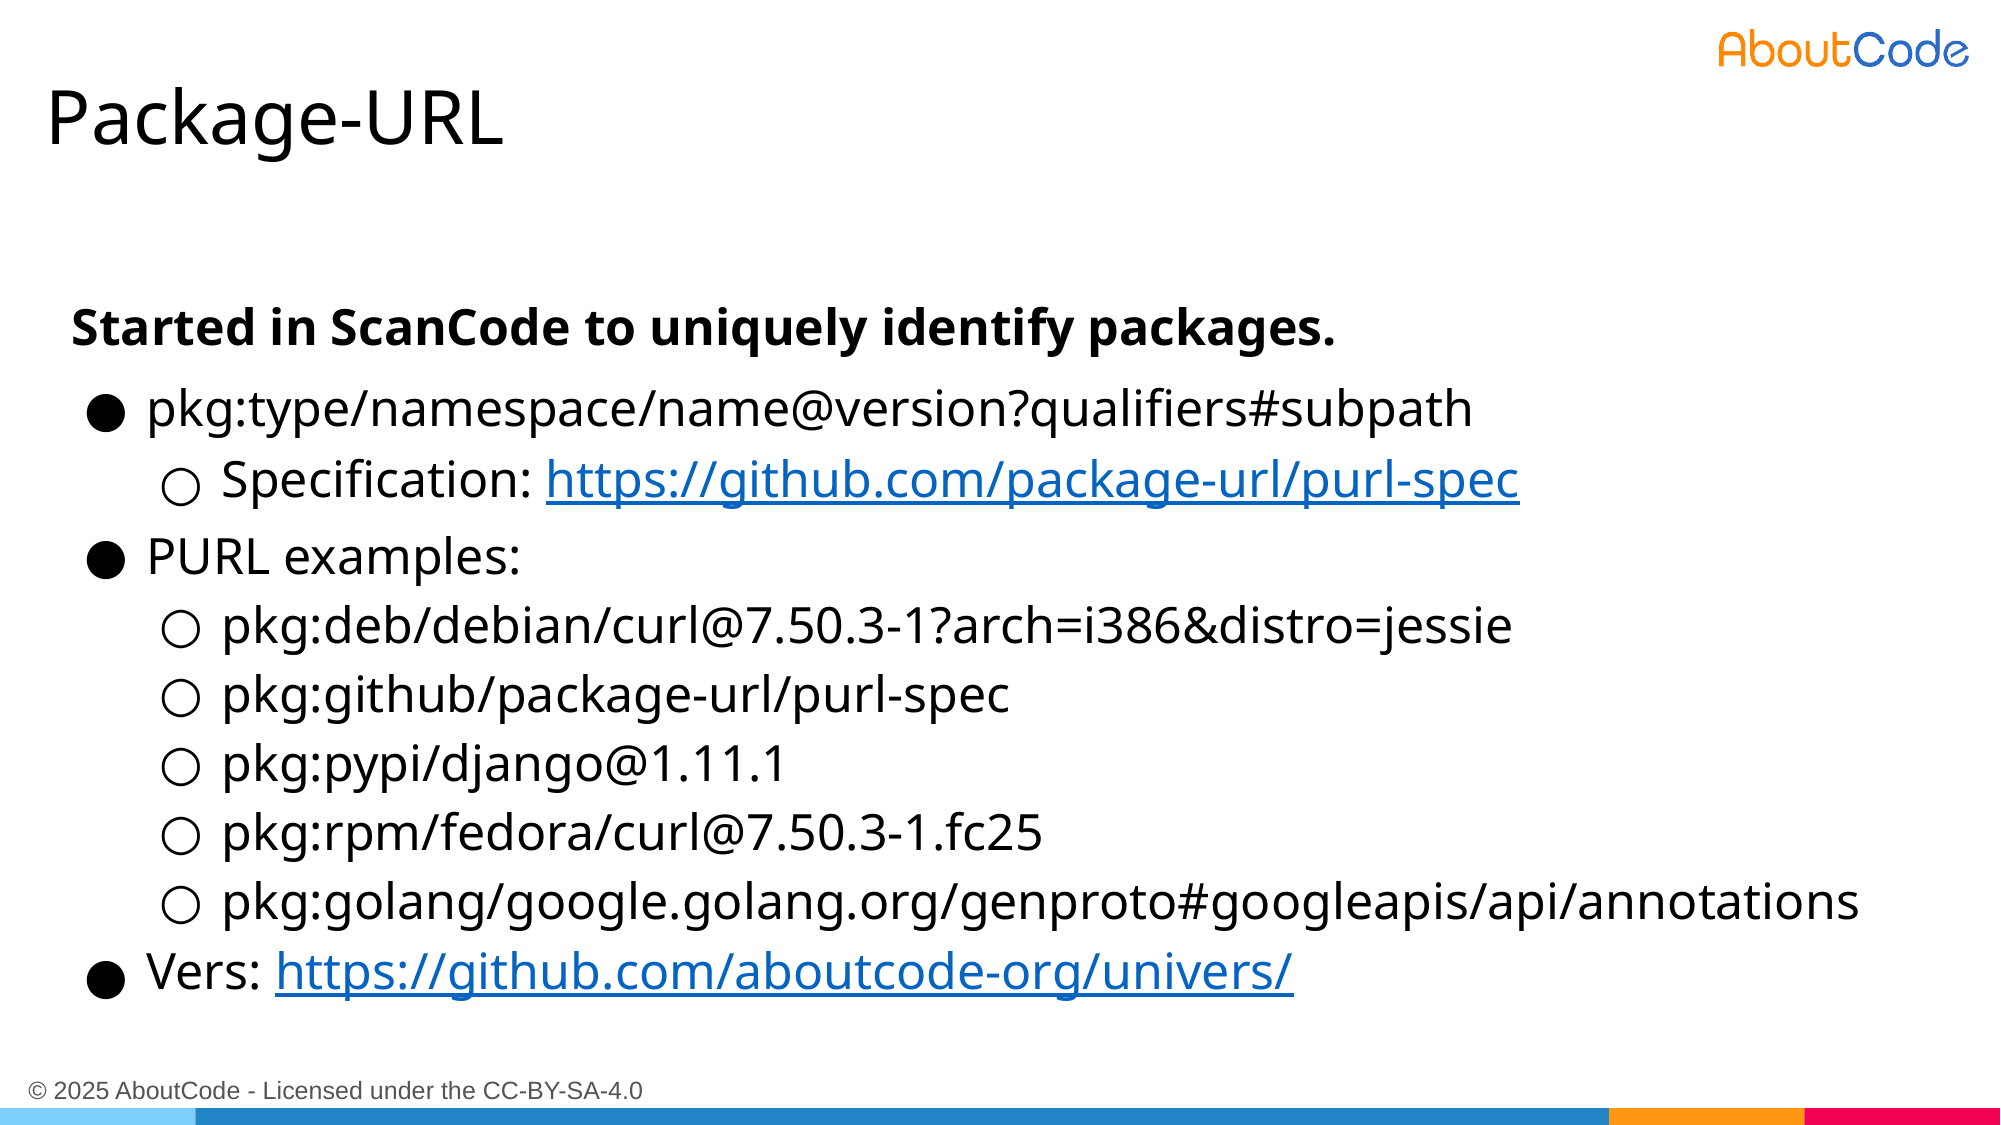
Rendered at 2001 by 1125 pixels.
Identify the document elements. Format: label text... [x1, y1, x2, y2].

title Package-URL [30, 62, 1807, 175]
list Started in ScanCode to uniquely identify packages. pkg:type/namespace/name@version?qualifiers#subpath Specification: https://github.com/package-url/purl-spec PURL examples: pkg:deb/debian/curl@7.50.3-1?arch=i386&distro=jessie pkg:github/package-url/purl-spec pkg:pypi/django@1.11.1 pkg:rpm/fedora/curl@7.50.3-1.fc25 pkg:golang/google.golang.org/genproto#googleapis/api/annotations Vers: https://github.com/aboutcode-org/univers/ [56, 271, 1895, 1028]
picture [1719, 29, 1969, 67]
